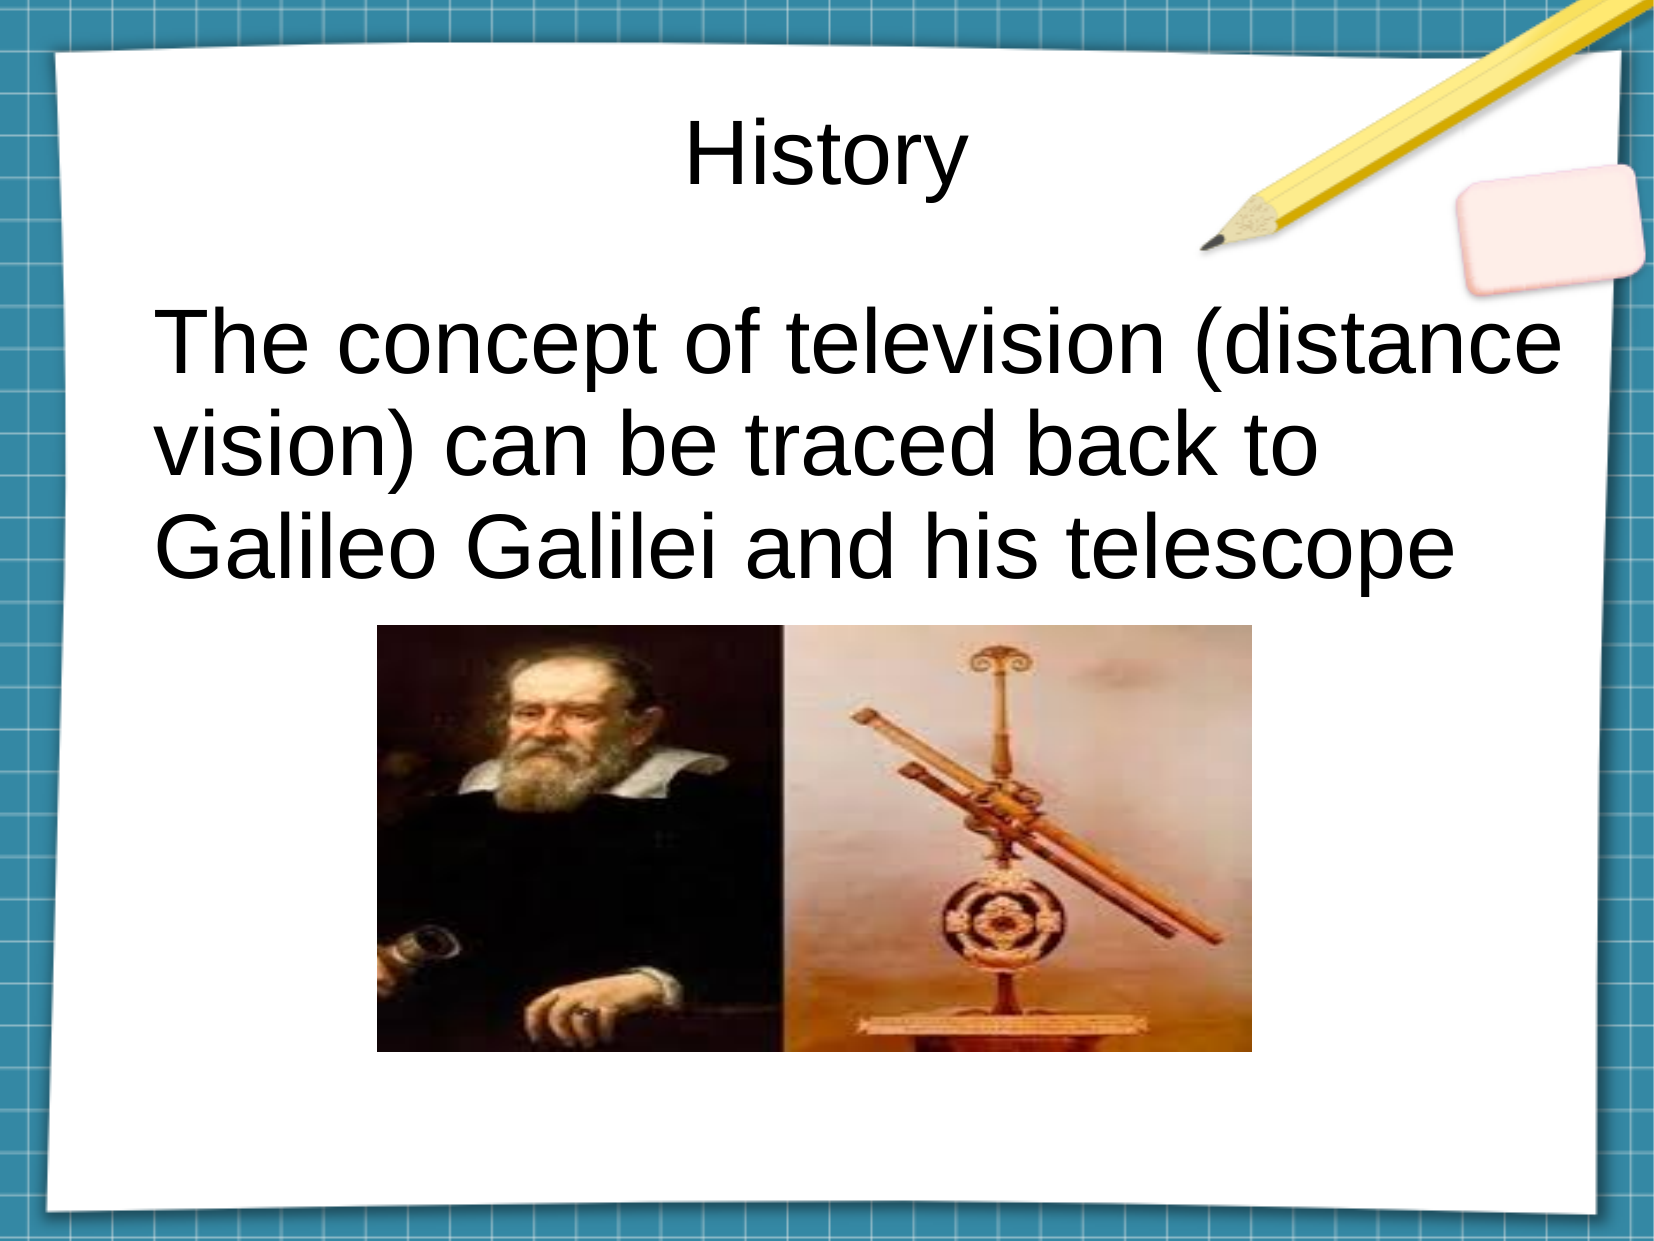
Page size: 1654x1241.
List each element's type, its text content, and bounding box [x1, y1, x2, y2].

list The concept of television (distance vision) can be traced back to Galileo Galilei and his telescope [82, 290, 1571, 1010]
title History [82, 49, 1571, 257]
picture [0, 0, 1654, 1241]
